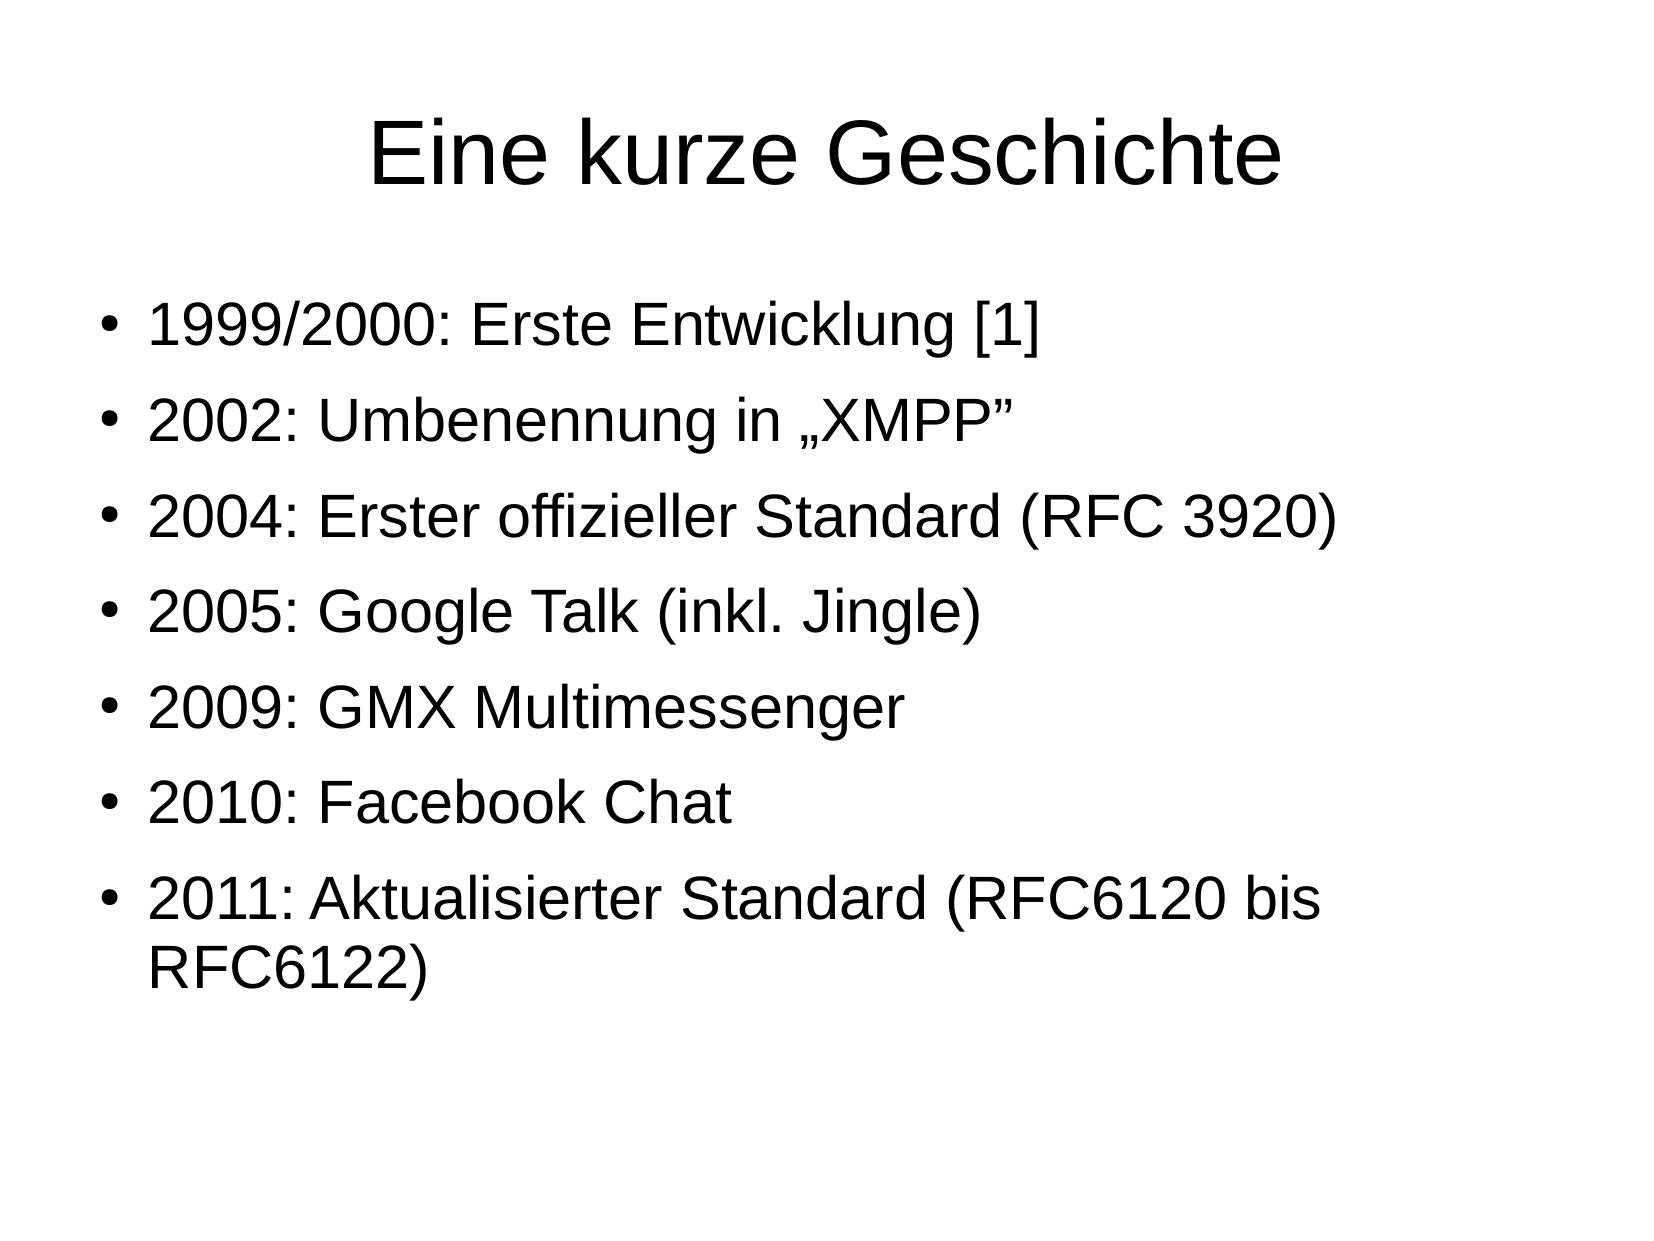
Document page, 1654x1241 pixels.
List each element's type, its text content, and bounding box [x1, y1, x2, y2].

title Eine kurze Geschichte [82, 49, 1571, 257]
list 1999/2000: Erste Entwicklung [1] 2002: Umbenennung in „XMPP” 2004: Erster offizieller Standard (RFC 3920) 2005: Google Talk (inkl. Jingle) 2009: GMX Multimessenger 2010: Facebook Chat 2011: Aktualisierter Standard (RFC6120 bis RFC6122) [82, 290, 1571, 1010]
